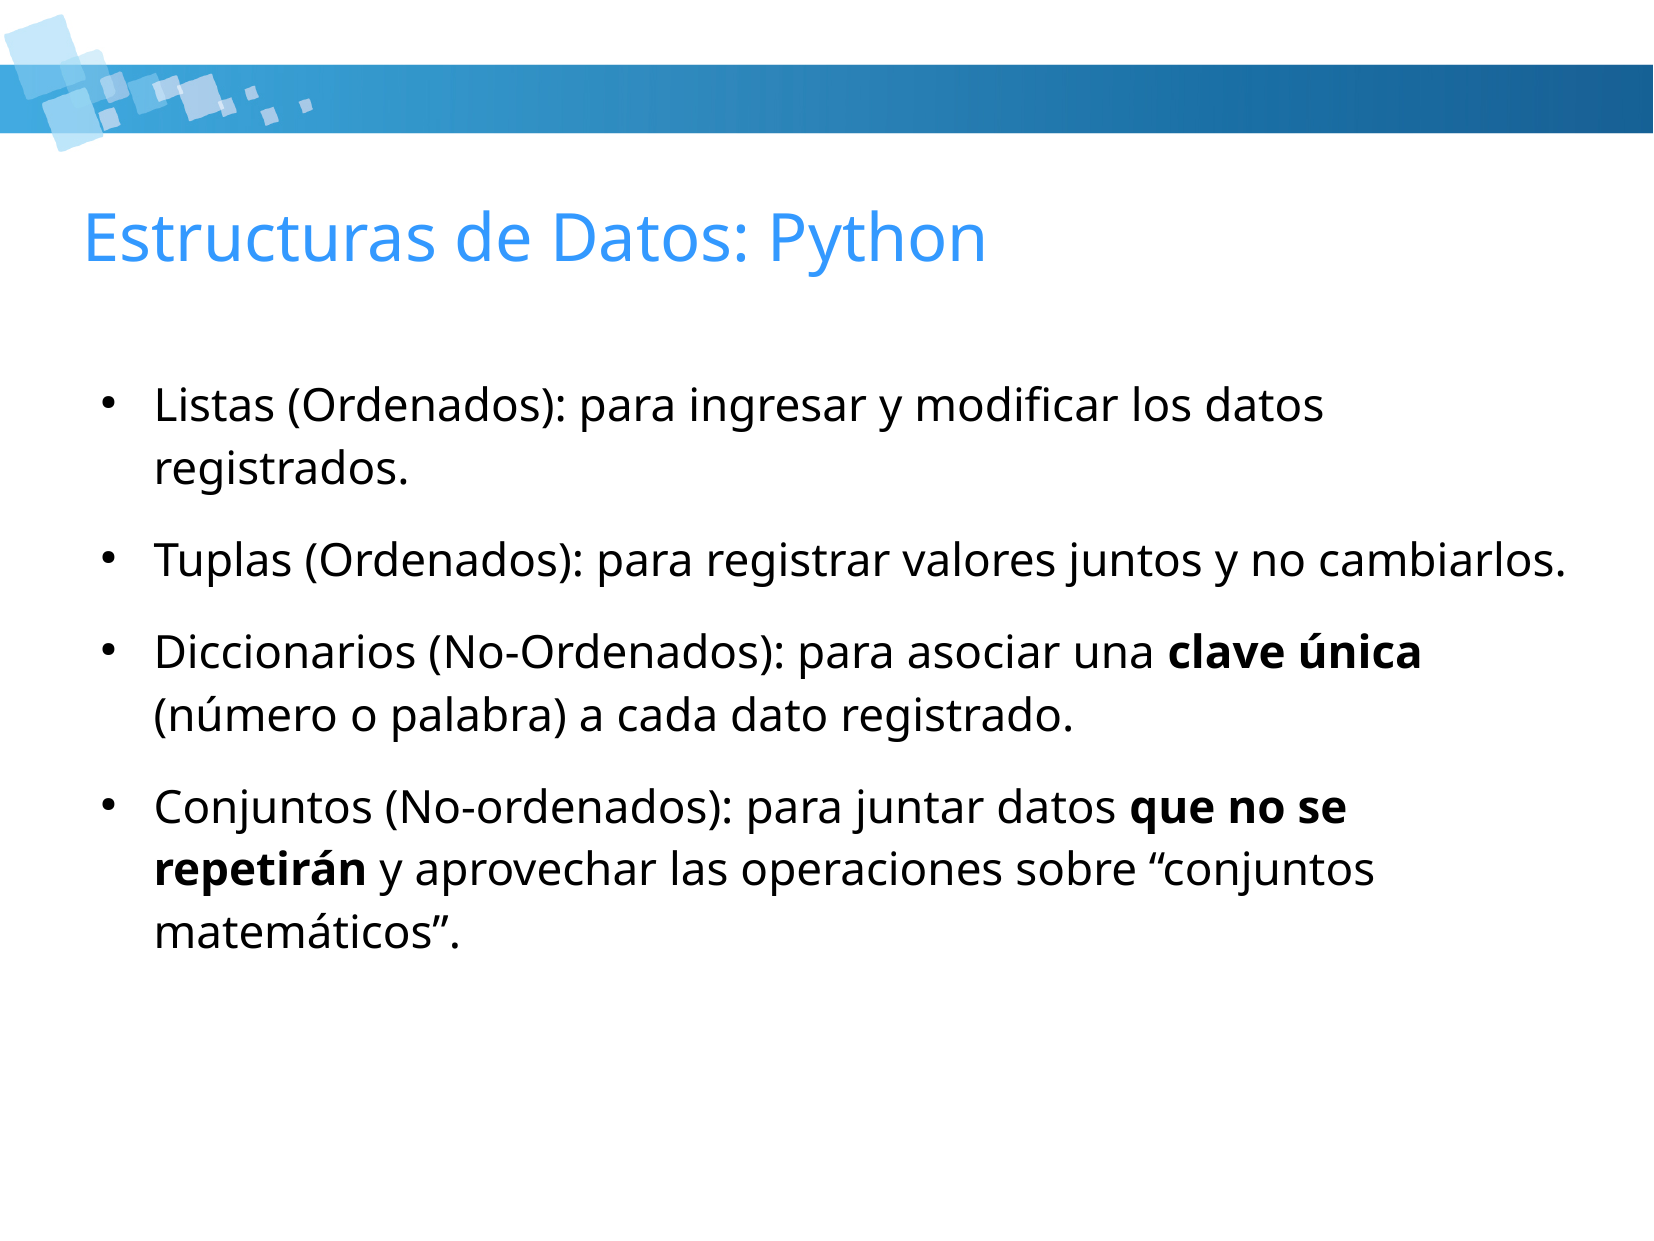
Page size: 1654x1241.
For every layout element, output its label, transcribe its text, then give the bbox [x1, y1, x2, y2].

picture [0, 0, 1653, 1238]
title Estructuras de Datos: Python [82, 132, 1571, 340]
list Listas (Ordenados): para ingresar y modificar los datos registrados. Tuplas (Ordenados): para registrar valores juntos y no cambiarlos. Diccionarios (No-Ordenados): para asociar una clave única (número o palabra) a cada dato registrado. Conjuntos (No-ordenados): para juntar datos que no se repetirán y aprovechar las operaciones sobre “conjuntos matemáticos”. [82, 372, 1571, 1093]
